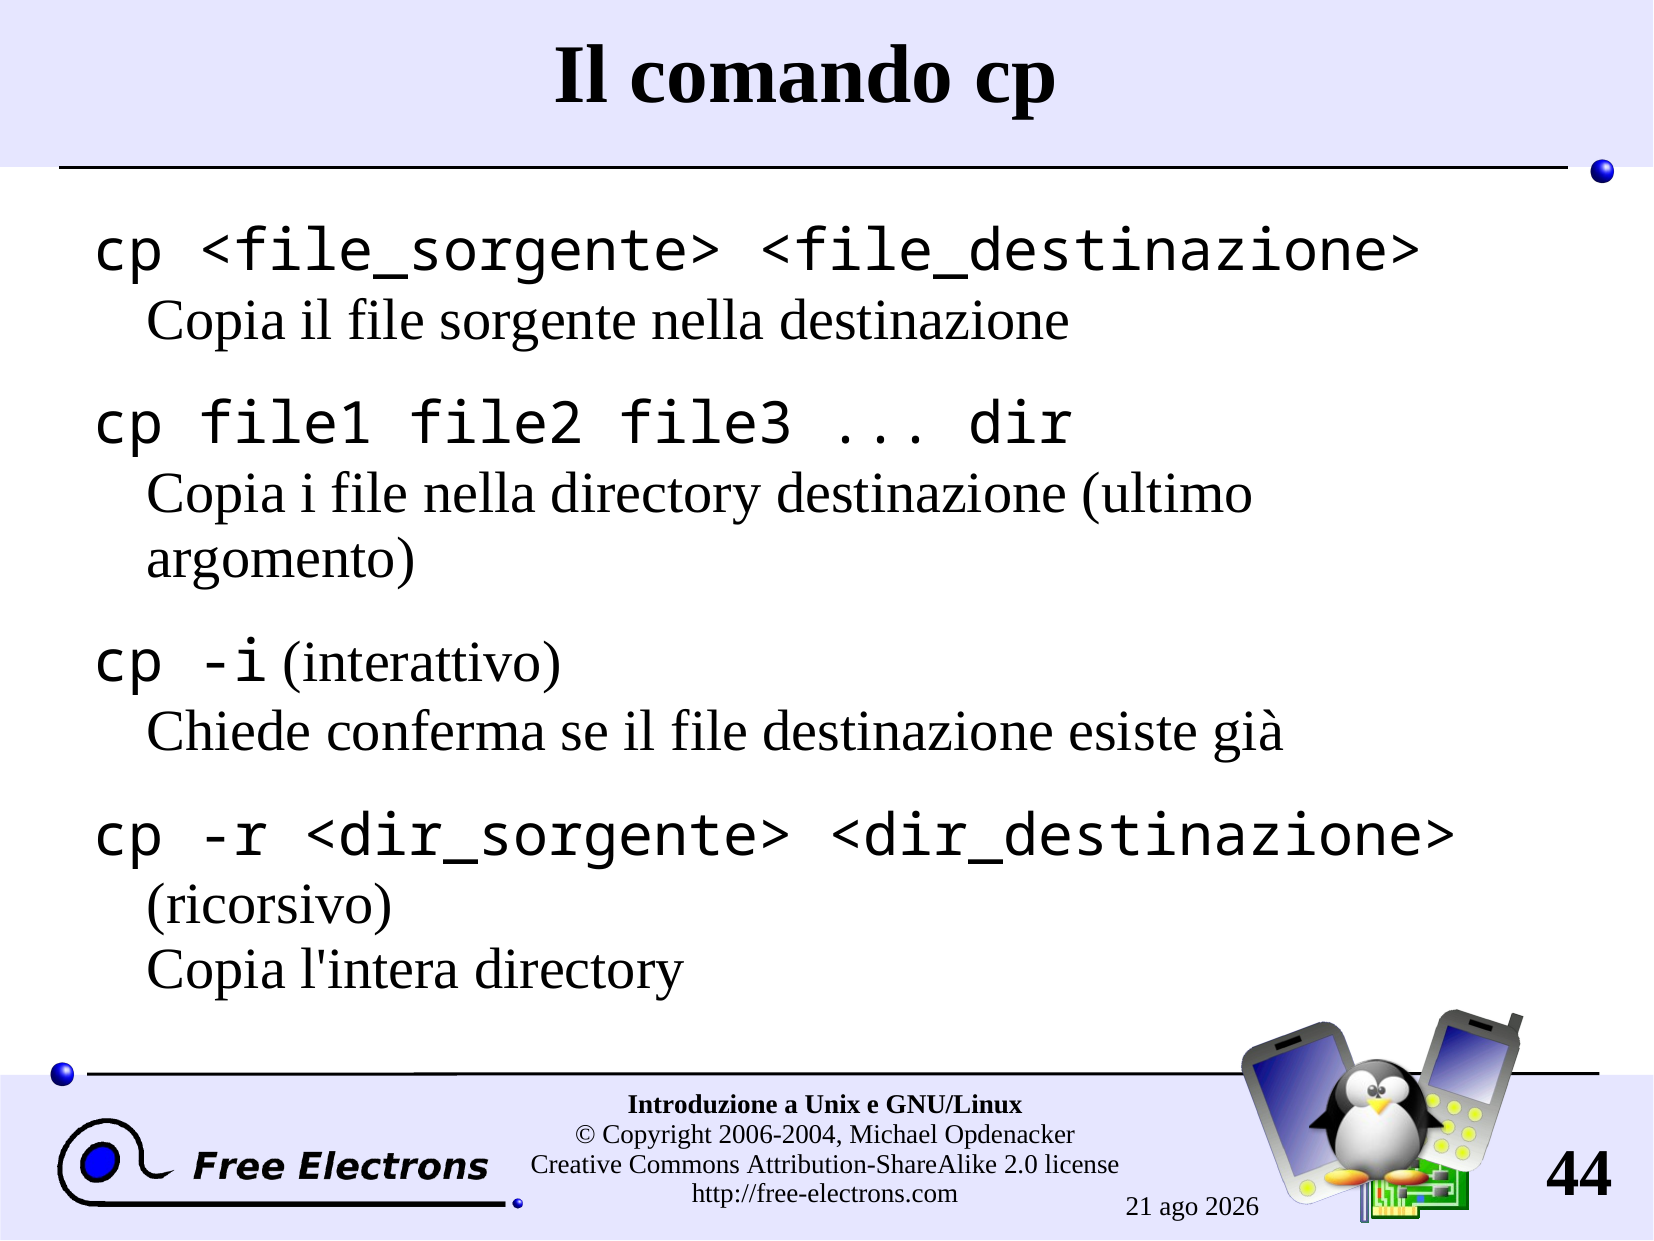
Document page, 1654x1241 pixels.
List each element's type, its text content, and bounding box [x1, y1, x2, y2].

list cp <file_sorgente> <file_destinazione> Copia il file sorgente nella destinazione cp file1 file2 file3 ... dir Copia i file nella directory destinazione (ultimo argomento) cp -i (interattivo) Chiede conferma se il file destinazione esiste già cp -r <dir_sorgente> <dir_destinazione> (ricorsivo) Copia l'intera directory [75, 208, 1534, 1013]
picture [50, 1107, 527, 1216]
title Il comando cp [60, 20, 1551, 130]
picture [1225, 1013, 1538, 1241]
